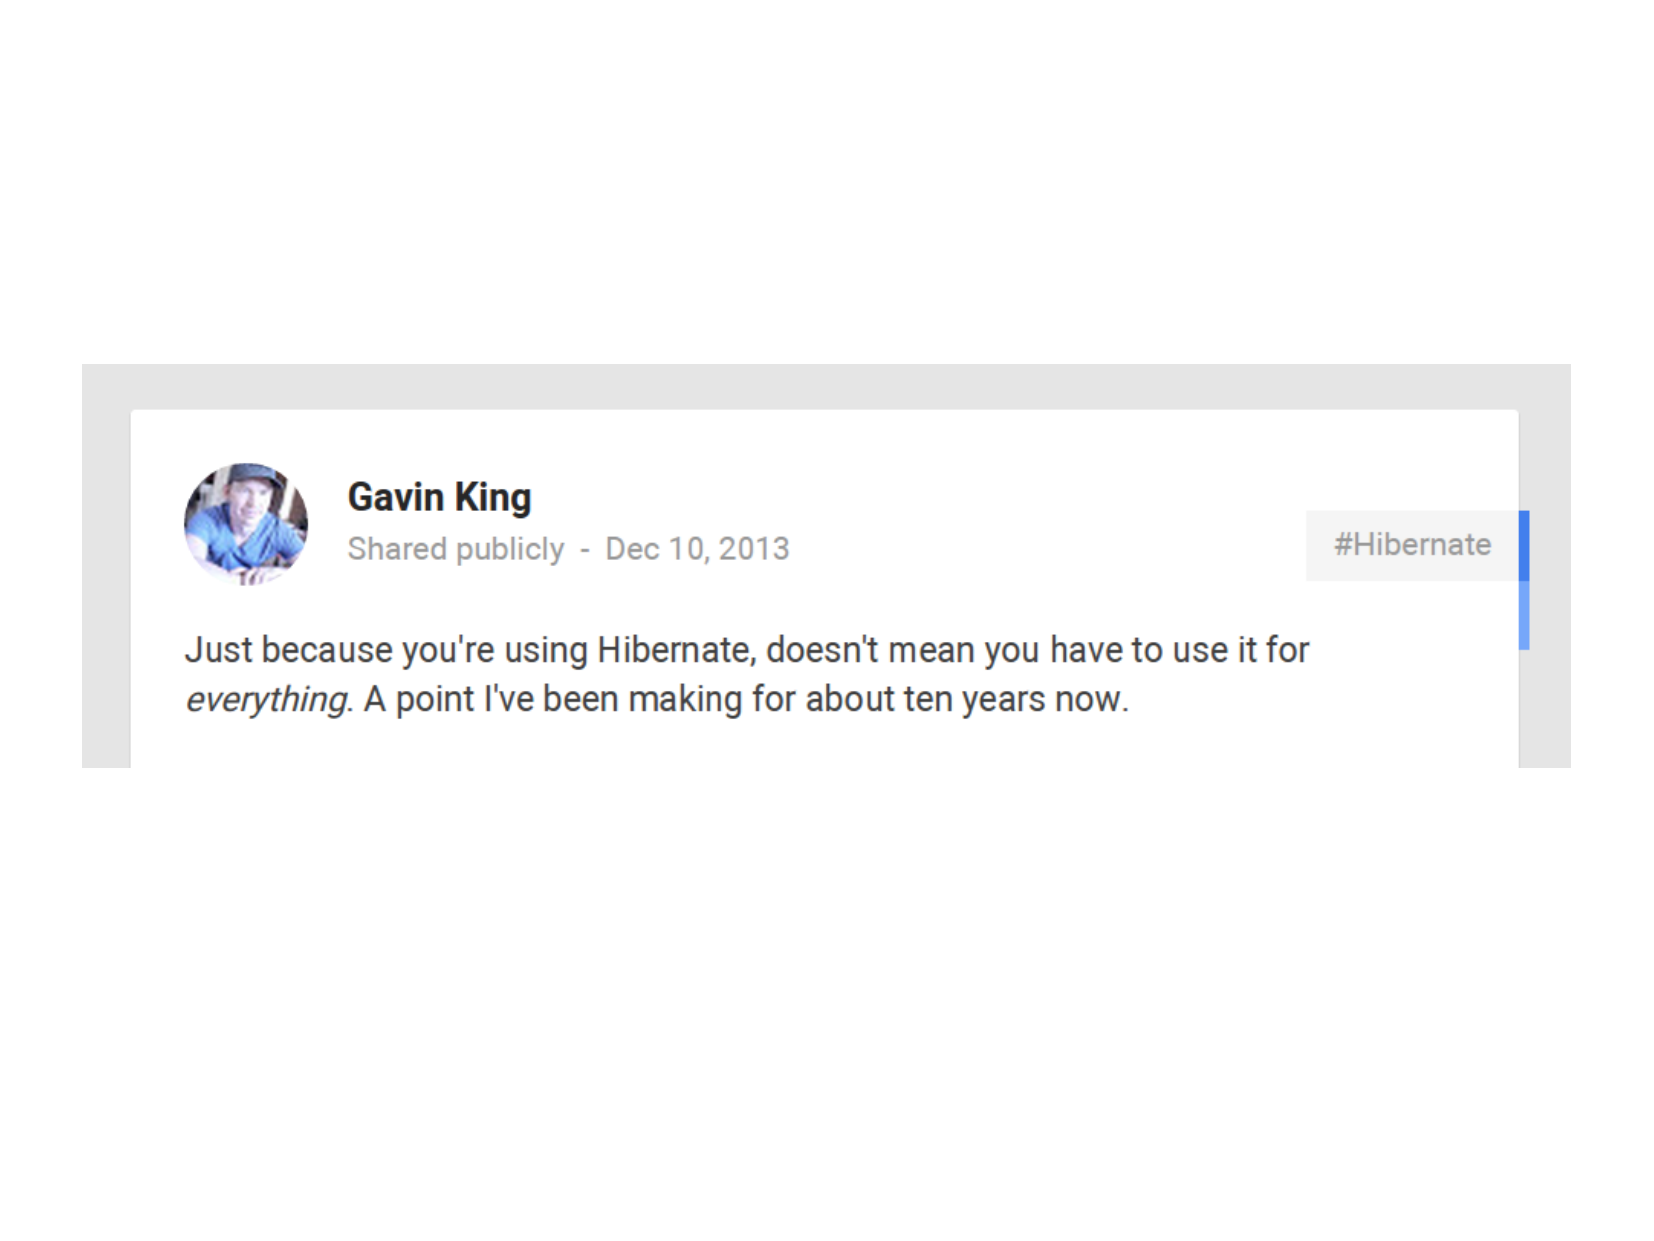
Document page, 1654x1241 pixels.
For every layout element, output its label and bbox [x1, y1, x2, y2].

picture [82, 364, 1571, 768]
